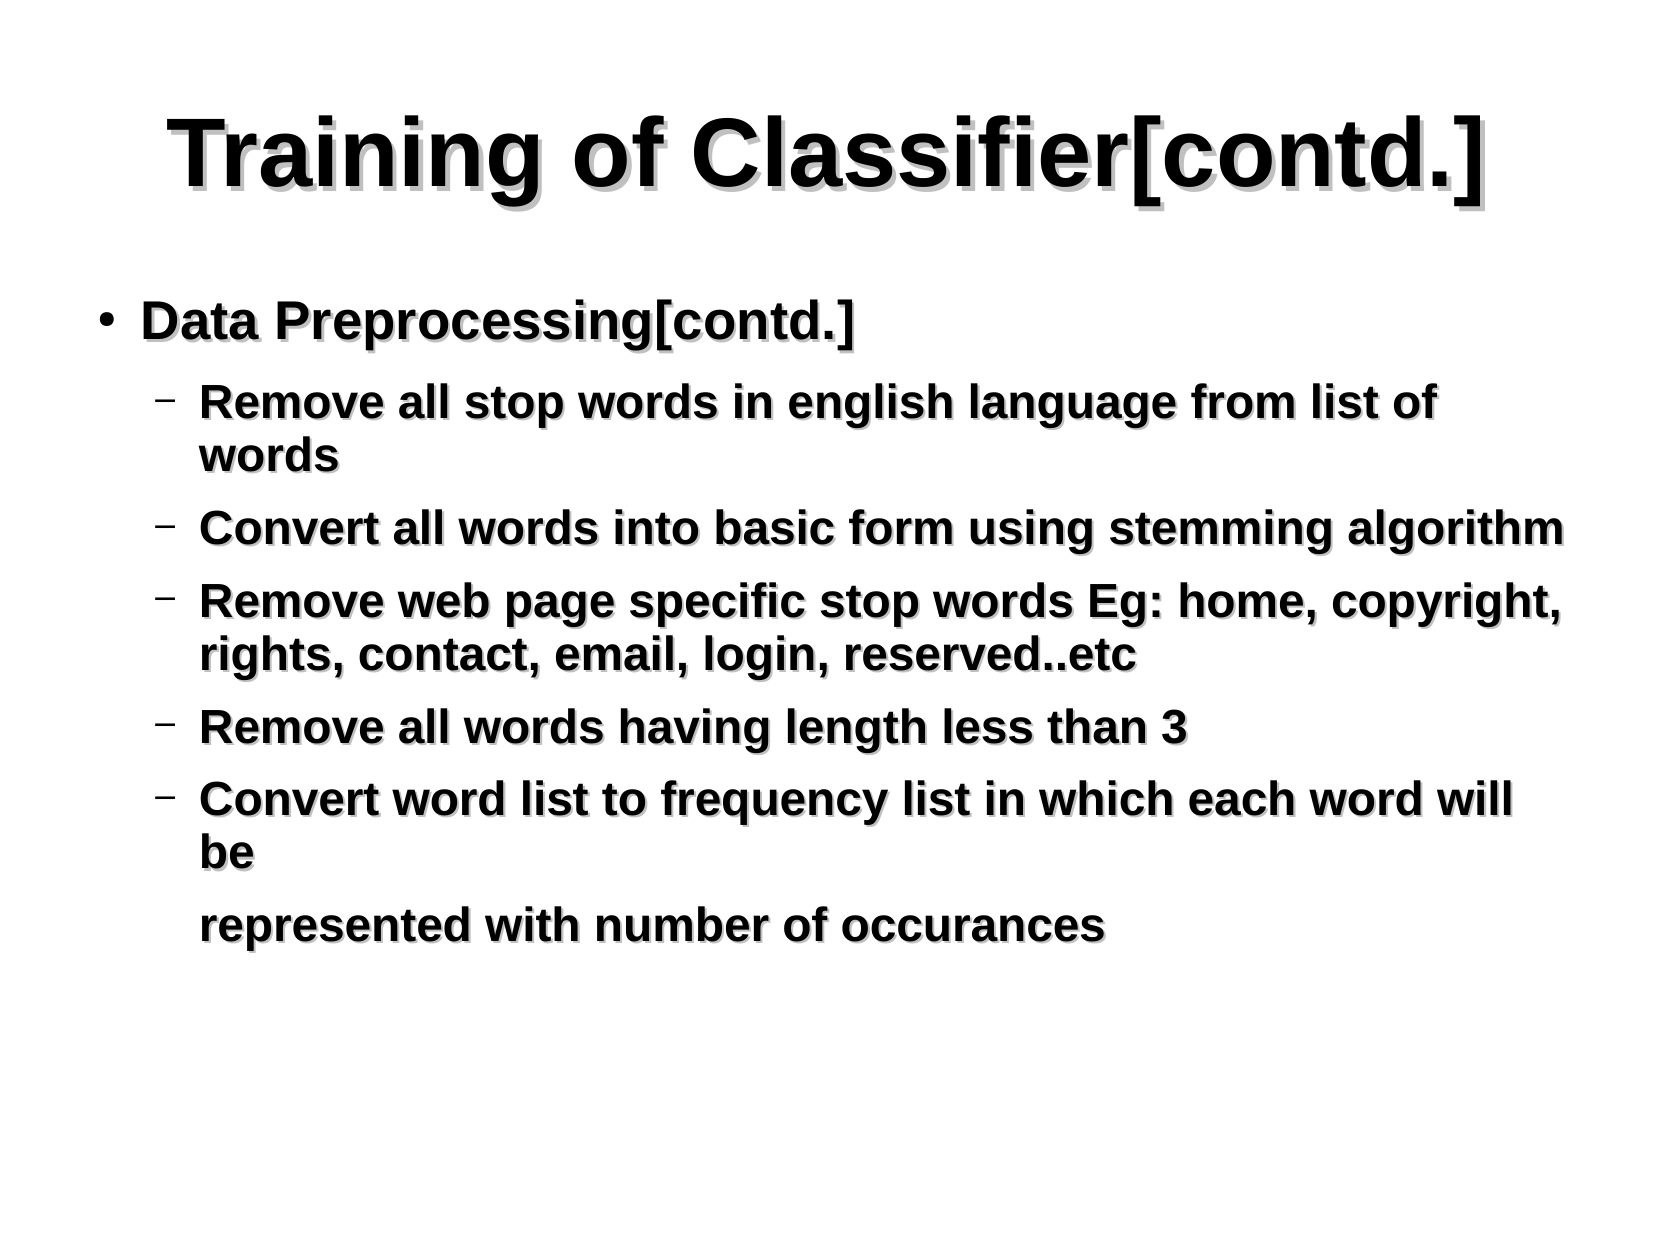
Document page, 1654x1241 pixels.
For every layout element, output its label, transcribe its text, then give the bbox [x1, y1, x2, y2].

title Training of Classifier[contd.] [82, 49, 1571, 257]
list Data Preprocessing[contd.] Remove all stop words in english language from list of words Convert all words into basic form using stemming algorithm Remove web page specific stop words Eg: home, copyright, rights, contact, email, login, reserved..etc Remove all words having length less than 3 Convert word list to frequency list in which each word will be represented with number of occurances [82, 290, 1571, 1010]
